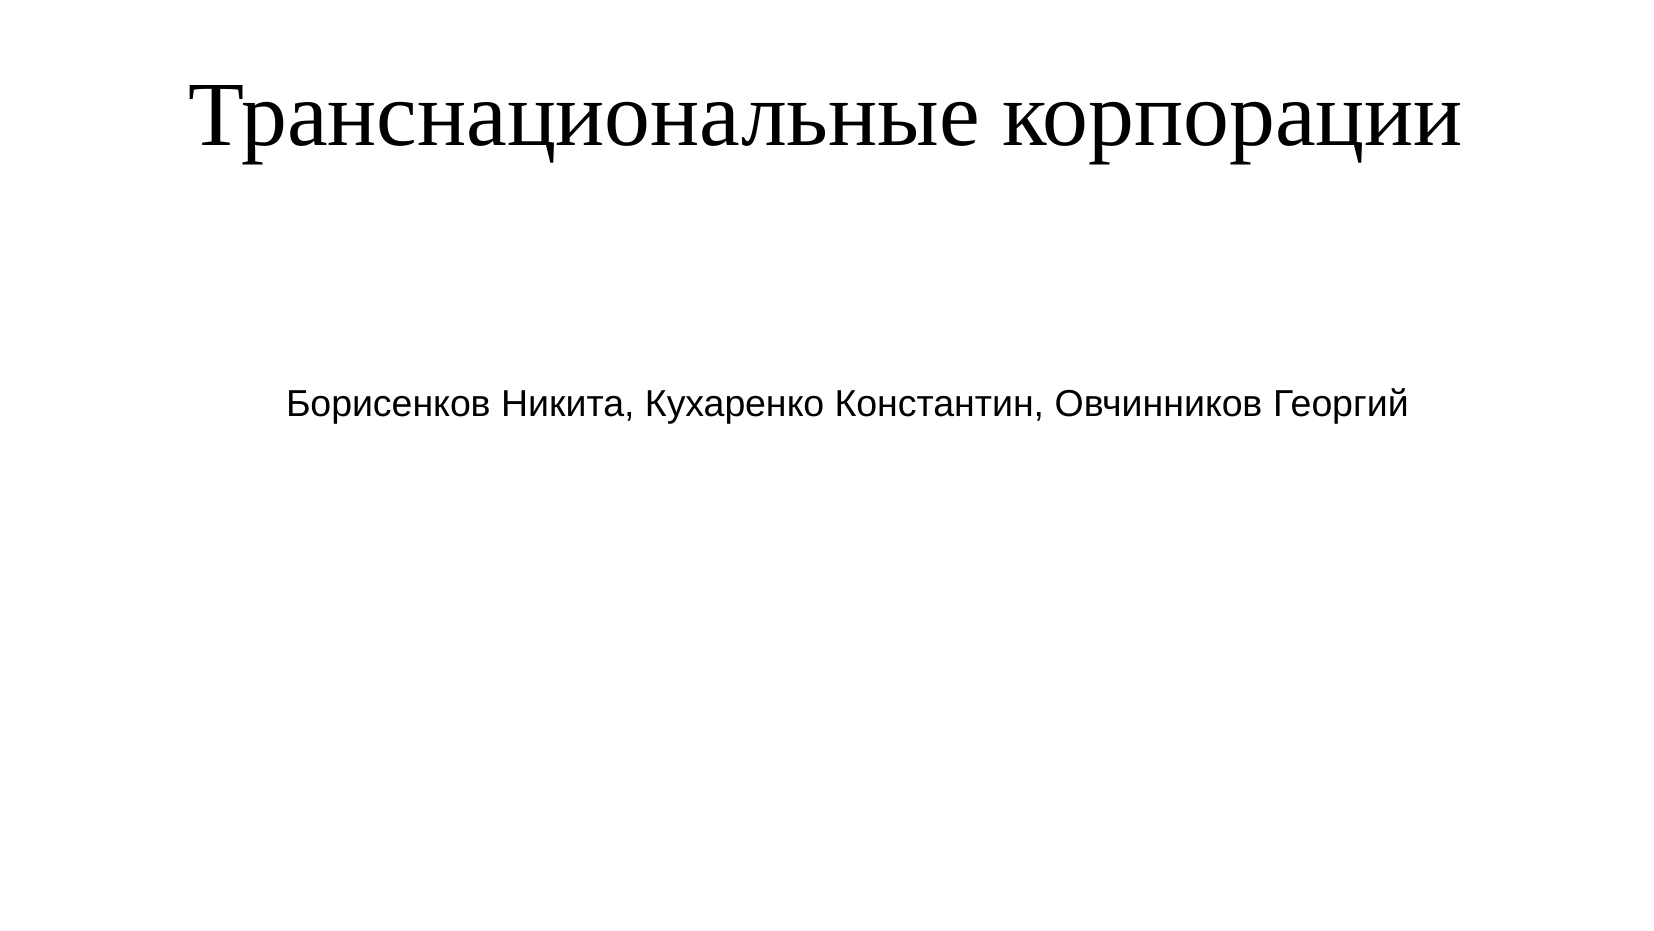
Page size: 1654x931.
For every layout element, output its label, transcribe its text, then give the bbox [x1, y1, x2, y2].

text_box Борисенков Никита, Кухаренко Константин, Овчинников Георгий [271, 375, 1426, 432]
title Транснациональные корпорации [82, 37, 1571, 193]
